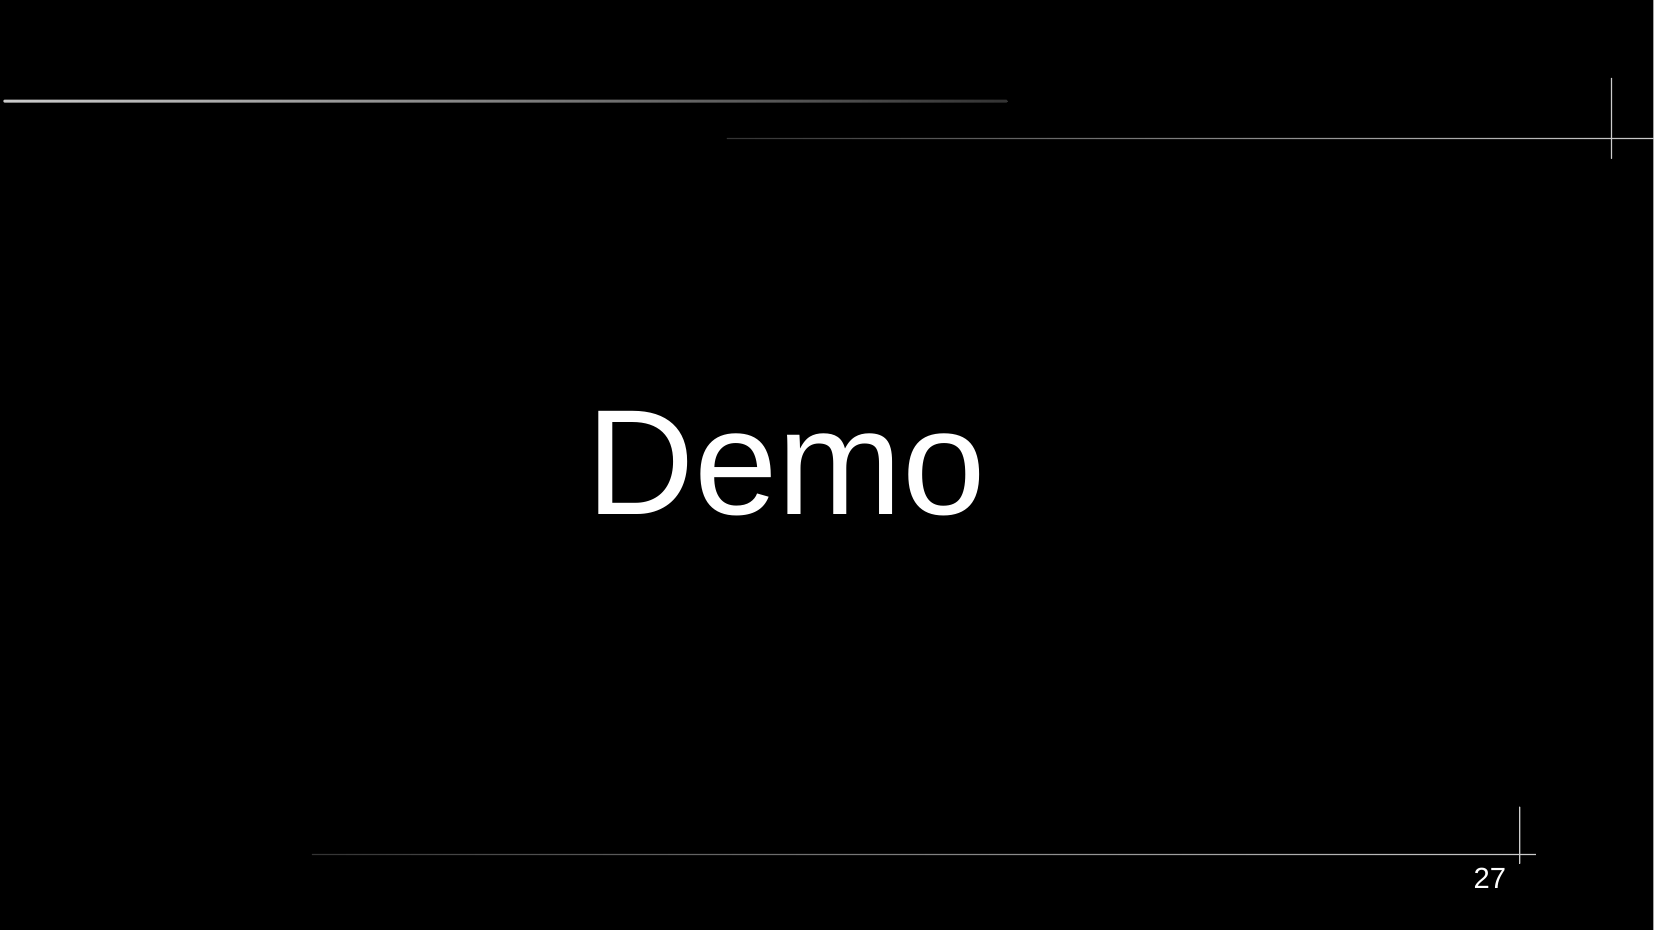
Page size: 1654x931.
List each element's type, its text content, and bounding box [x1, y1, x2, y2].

title Demo [586, 337, 1013, 589]
